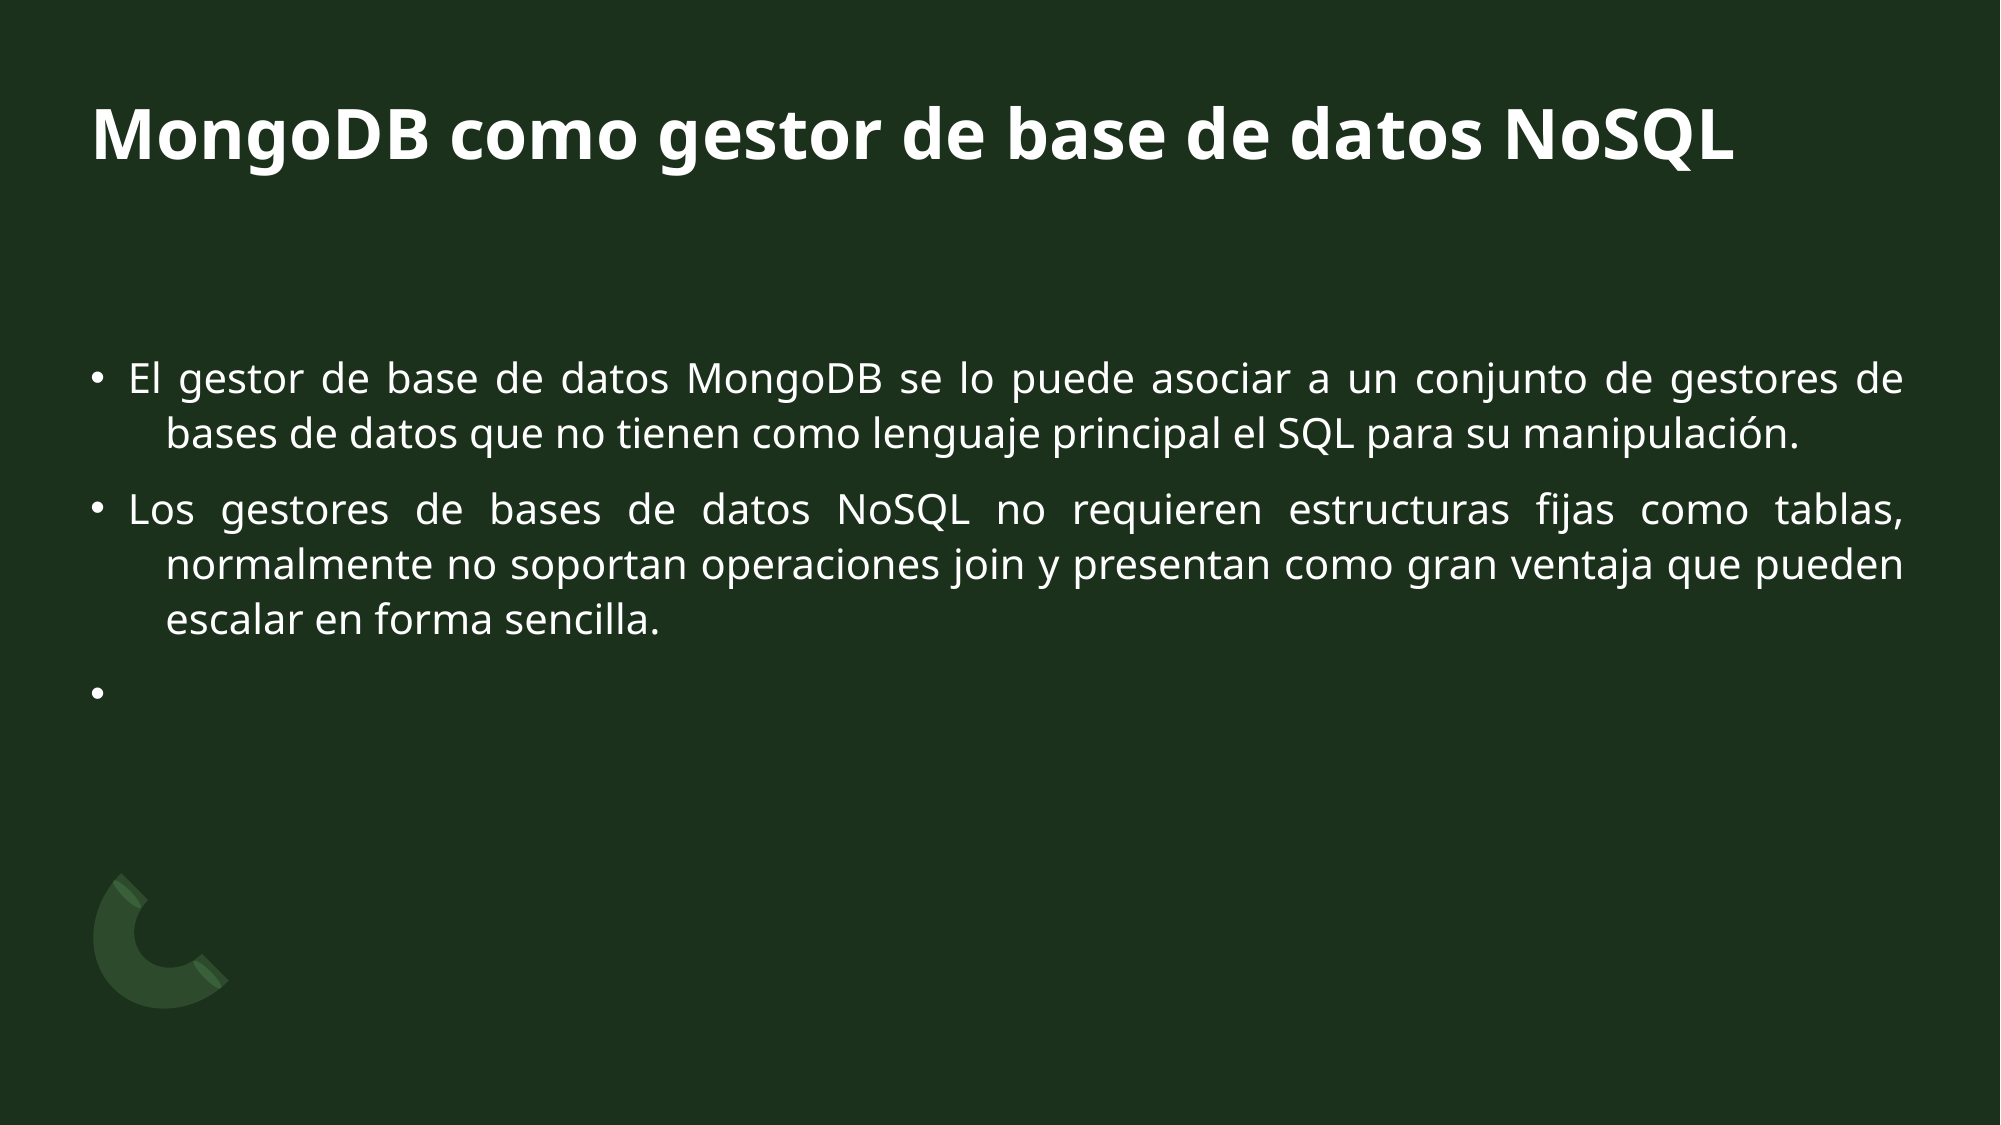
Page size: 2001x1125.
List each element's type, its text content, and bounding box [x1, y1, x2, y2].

title MongoDB como gestor de base de datos NoSQL [90, 90, 1910, 309]
list El gestor de base de datos MongoDB se lo puede asociar a un conjunto de gestores de bases de datos que no tienen como lenguaje principal el SQL para su manipulación. Los gestores de bases de datos NoSQL no requieren estructuras fijas como tablas, normalmente no soportan operaciones join y presentan como gran ventaja que pueden escalar en forma sencilla. [90, 346, 1910, 1000]
